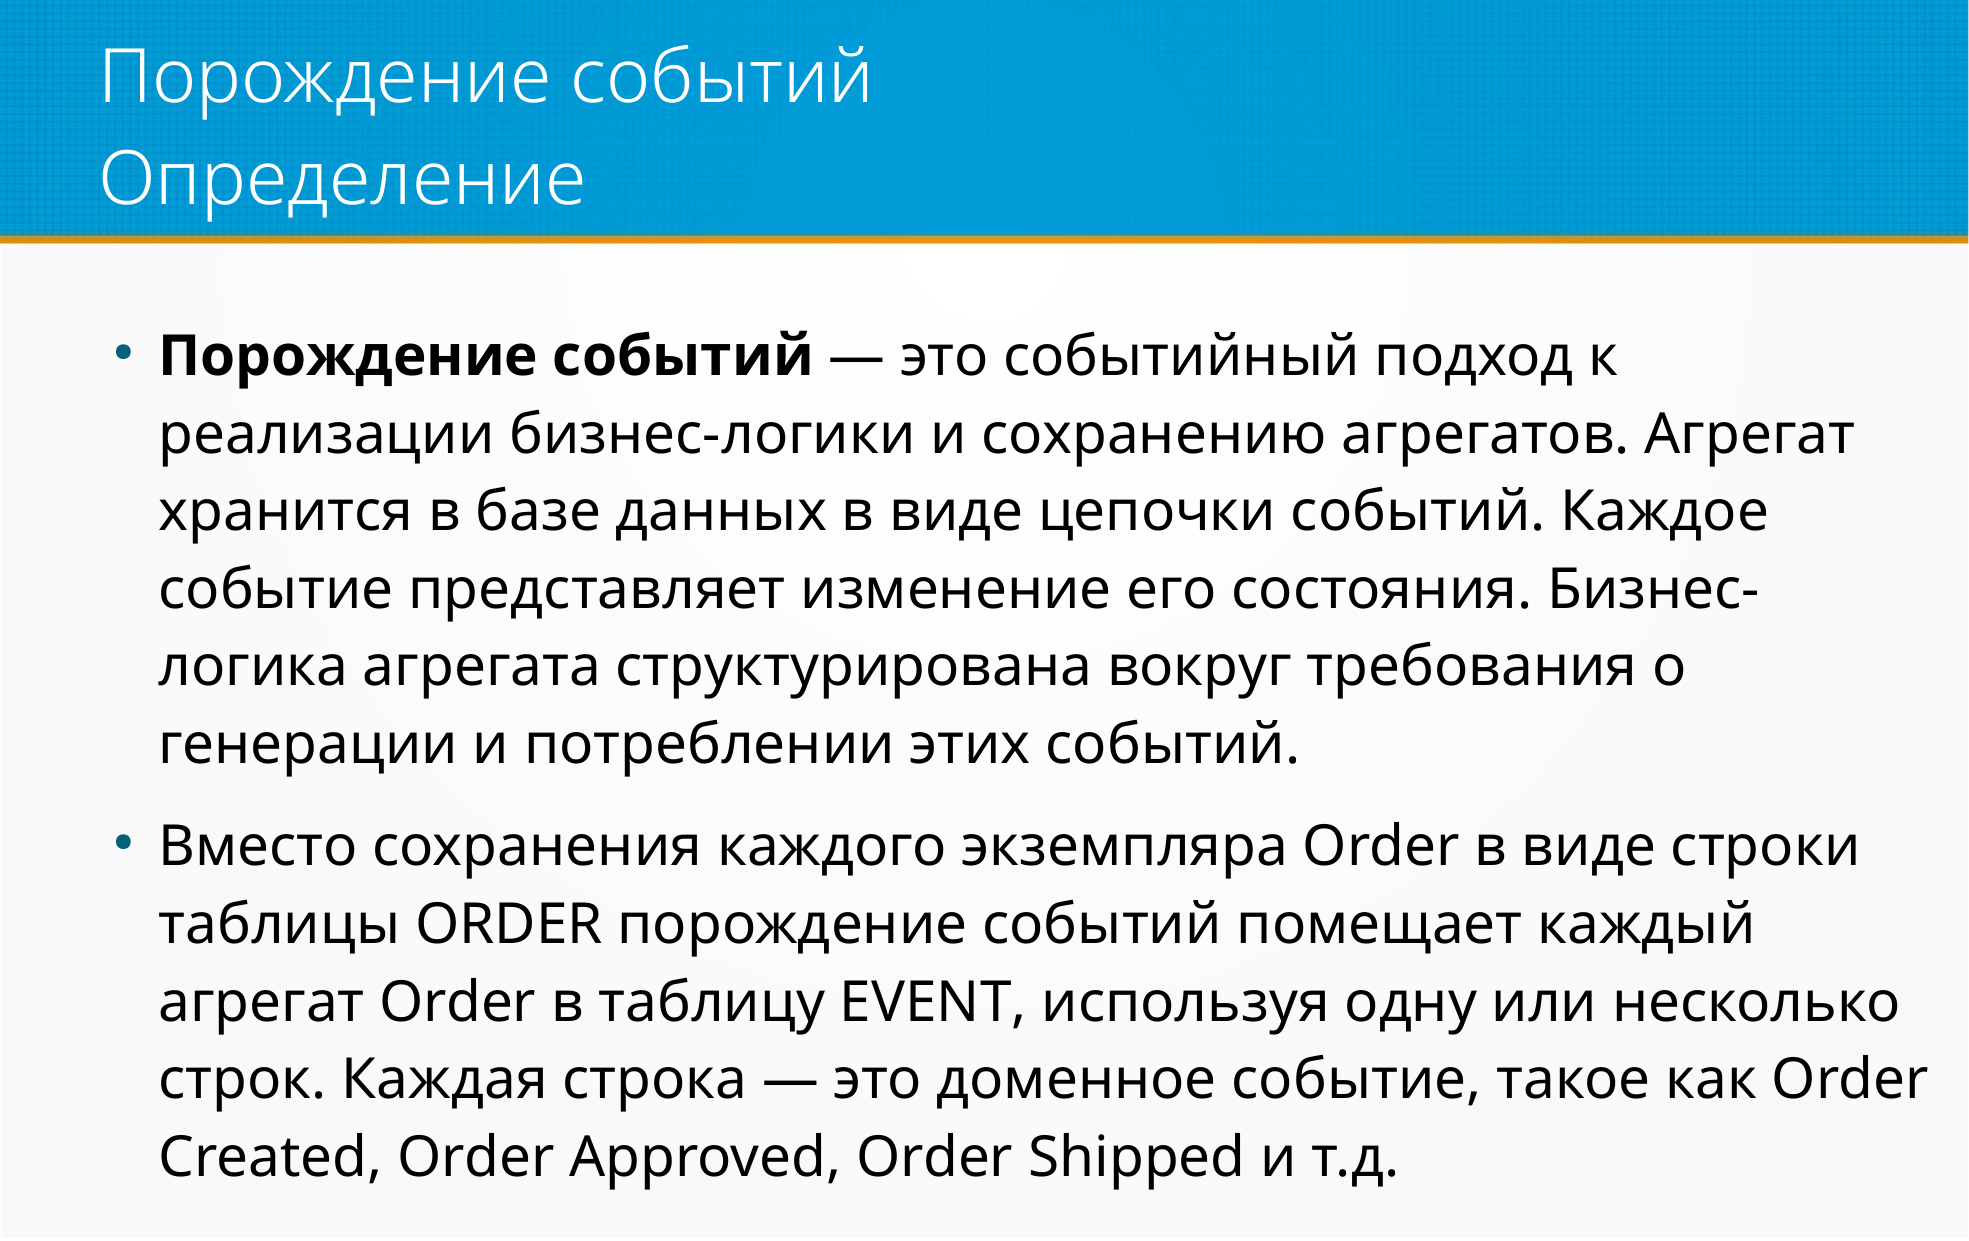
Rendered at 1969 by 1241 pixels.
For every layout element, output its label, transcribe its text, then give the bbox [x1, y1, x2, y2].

picture [0, 233, 1969, 1241]
list Порождение событий — это событийный подход к реализации бизнес-логики и сохранению агрегатов. Агрегат хранится в базе данных в виде цепочки событий. Каждое событие представляет изменение его состояния. Бизнес-логика агрегата структурирована вокруг требования о генерации и потреблении этих событий. Вместо сохранения каждого экземпляра Order в виде строки таблицы ORDER порождение событий помещает каждый агрегат Order в таблицу EVENT, используя одну или несколько строк. Каждая строка — это доменное событие, такое как Order Created, Order Approved, Order Shipped и т.д. [98, 315, 1949, 1193]
title Порождение событий Определение [98, 19, 1870, 227]
